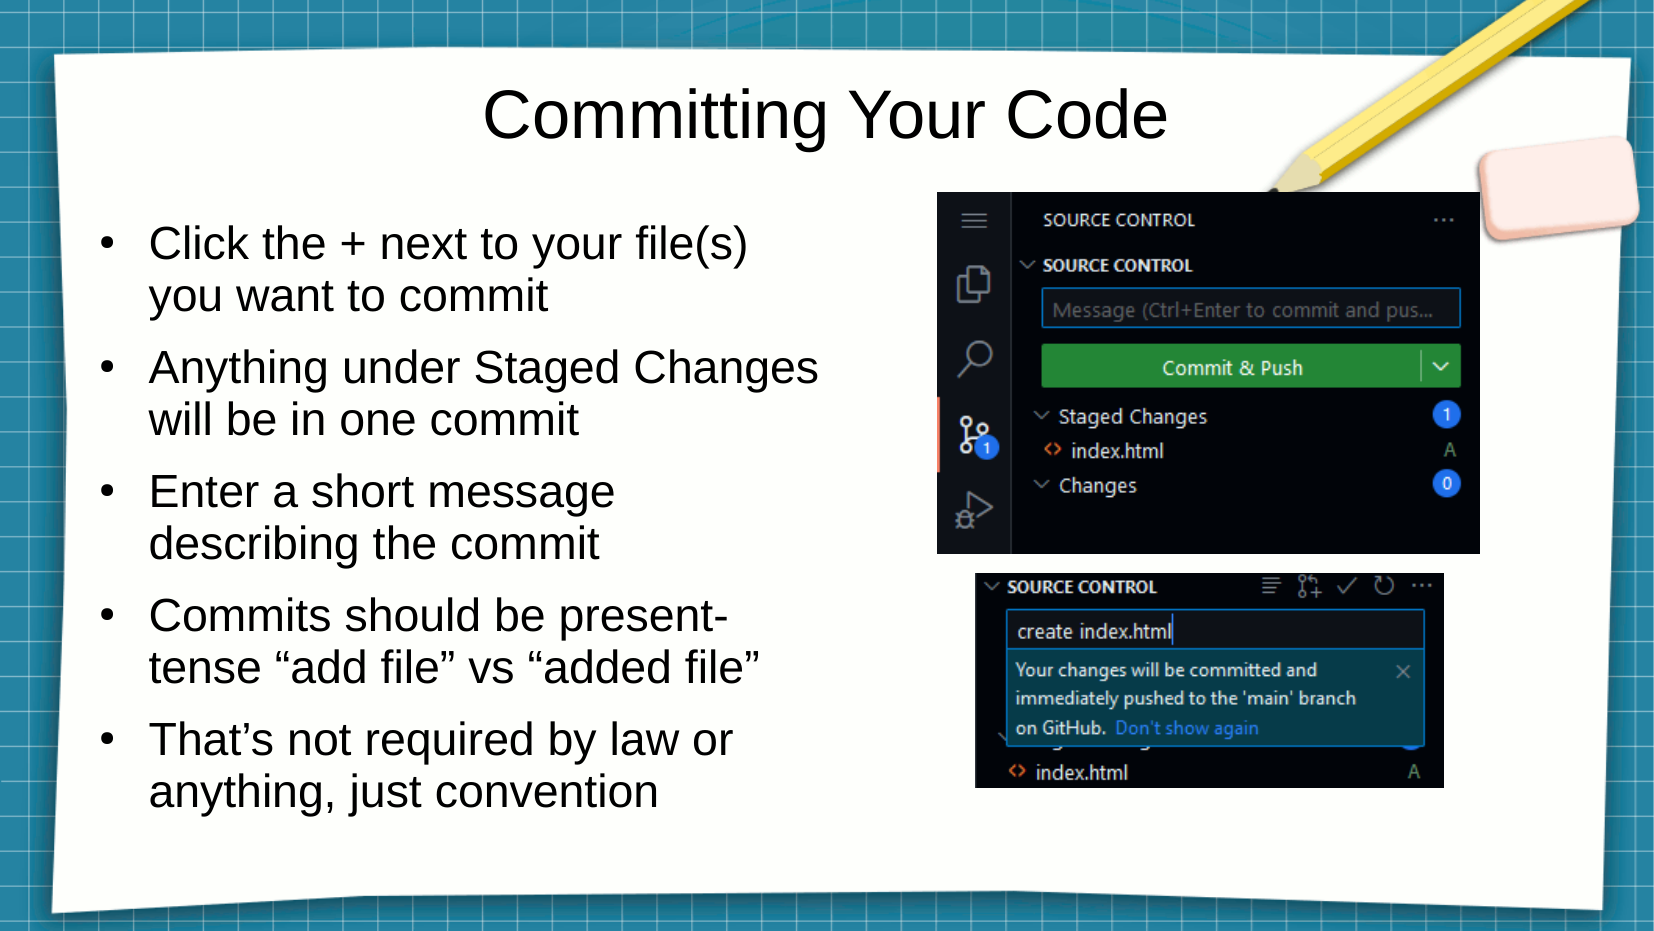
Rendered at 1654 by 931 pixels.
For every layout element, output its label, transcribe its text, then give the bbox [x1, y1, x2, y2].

picture [0, 0, 1654, 931]
title Committing Your Code [82, 37, 1571, 193]
list Click the + next to your file(s) you want to commit Anything under Staged Changes will be in one commit Enter a short message describing the commit Commits should be present-tense “add file” vs “added file” That’s not required by law or anything, just convention [82, 217, 826, 826]
